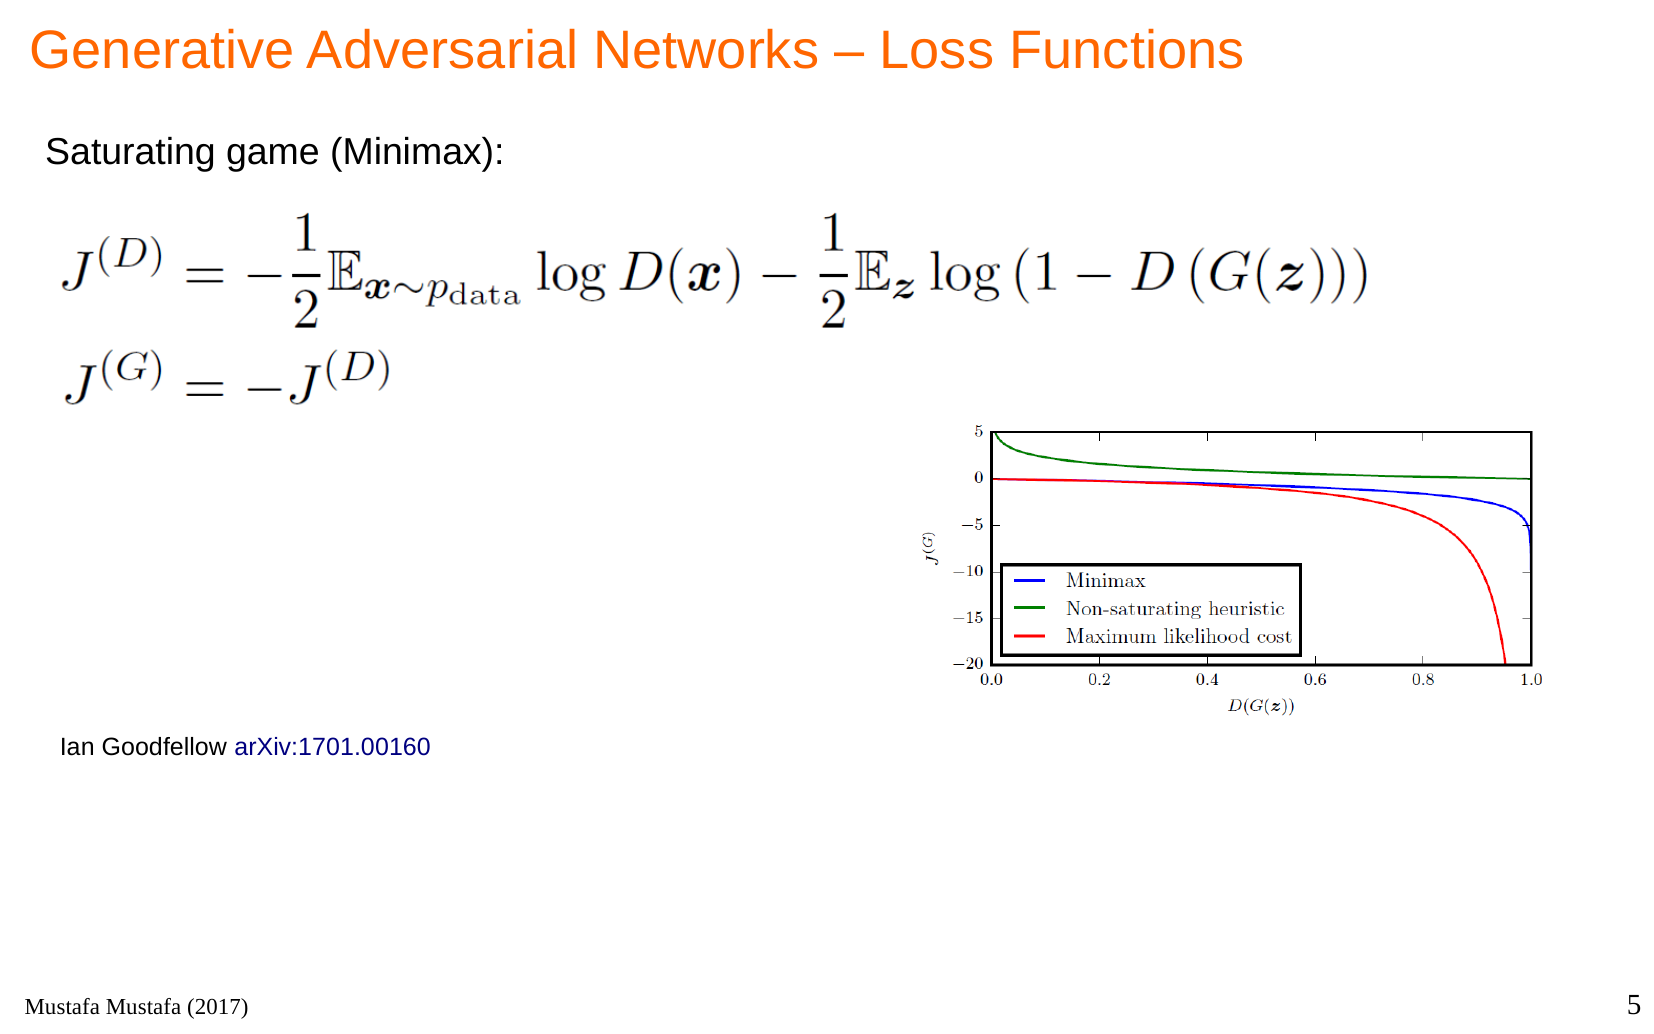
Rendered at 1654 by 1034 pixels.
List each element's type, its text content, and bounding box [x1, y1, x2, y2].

text_box Ian Goodfellow arXiv:1701.00160 [45, 725, 571, 769]
picture [30, 194, 1577, 722]
text_box Saturating game (Minimax): [30, 123, 520, 181]
title Generative Adversarial Networks – Loss Functions [29, 17, 1621, 82]
